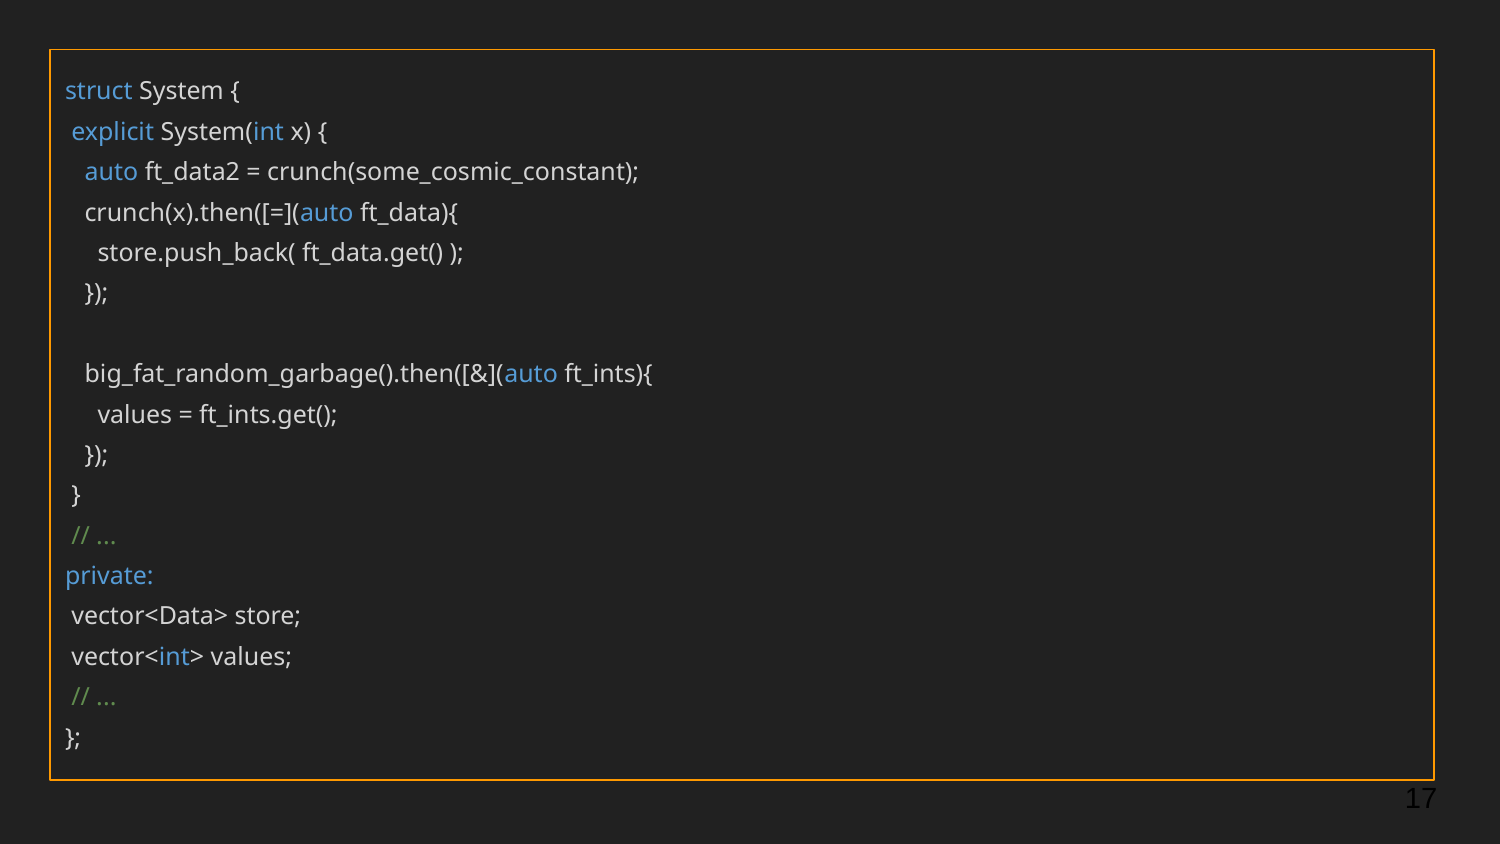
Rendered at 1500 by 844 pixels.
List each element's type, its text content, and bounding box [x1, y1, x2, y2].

list struct System { explicit System(int x) { auto ft_data2 = crunch(some_cosmic_constant); crunch(x).then([=](auto ft_data){ store.push_back( ft_data.get() ); }); big_fat_random_garbage().then([&](auto ft_ints){ values = ft_ints.get(); }); } // ... private: vector<Data> store; vector<int> values; // ... }; [50, 49, 1435, 781]
slide_number <number> [1389, 764, 1480, 830]
